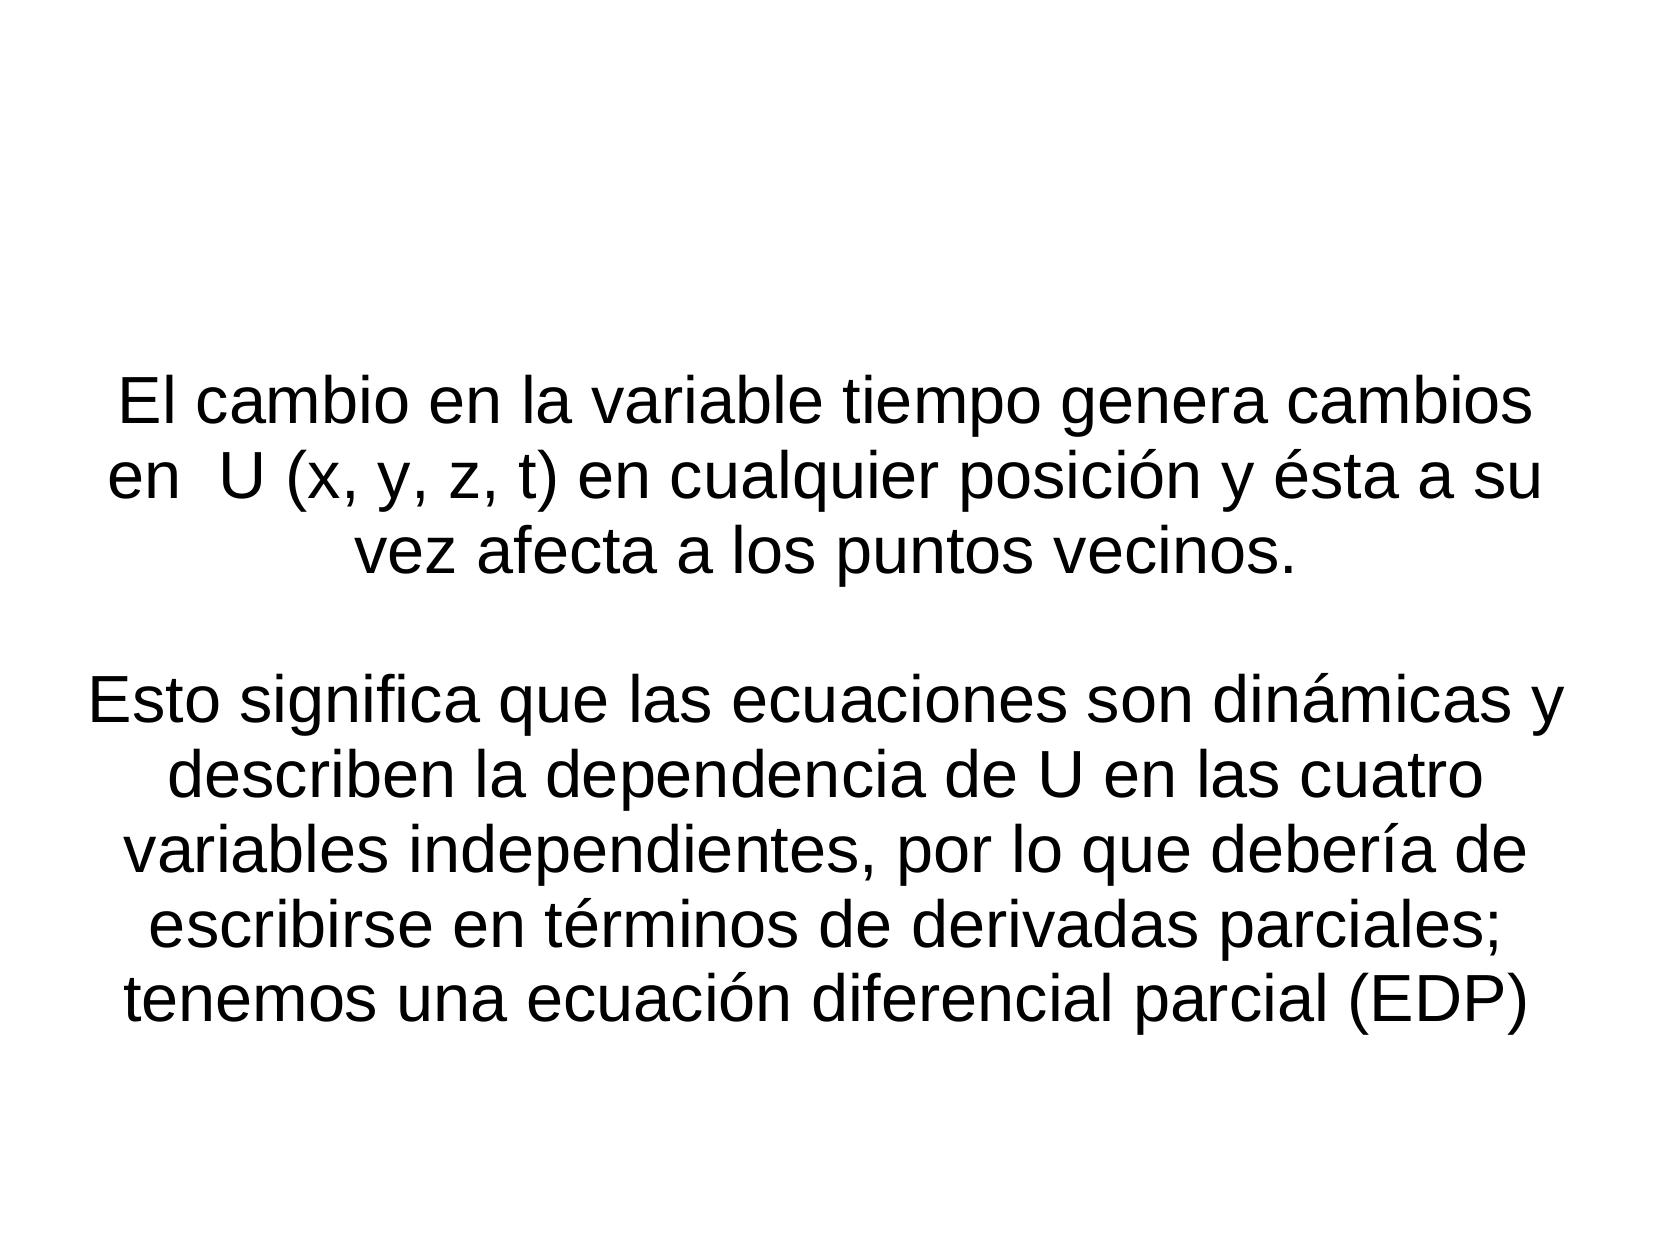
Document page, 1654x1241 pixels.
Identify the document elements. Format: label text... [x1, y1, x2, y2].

subtitle El cambio en la variable tiempo genera cambios en U (x, y, z, t) en cualquier posición y ésta a su vez afecta a los puntos vecinos. Esto significa que las ecuaciones son dinámicas y describen la dependencia de U en las cuatro variables independientes, por lo que debería de escribirse en términos de derivadas parciales; tenemos una ecuación diferencial parcial (EDP) [82, 297, 1571, 1102]
